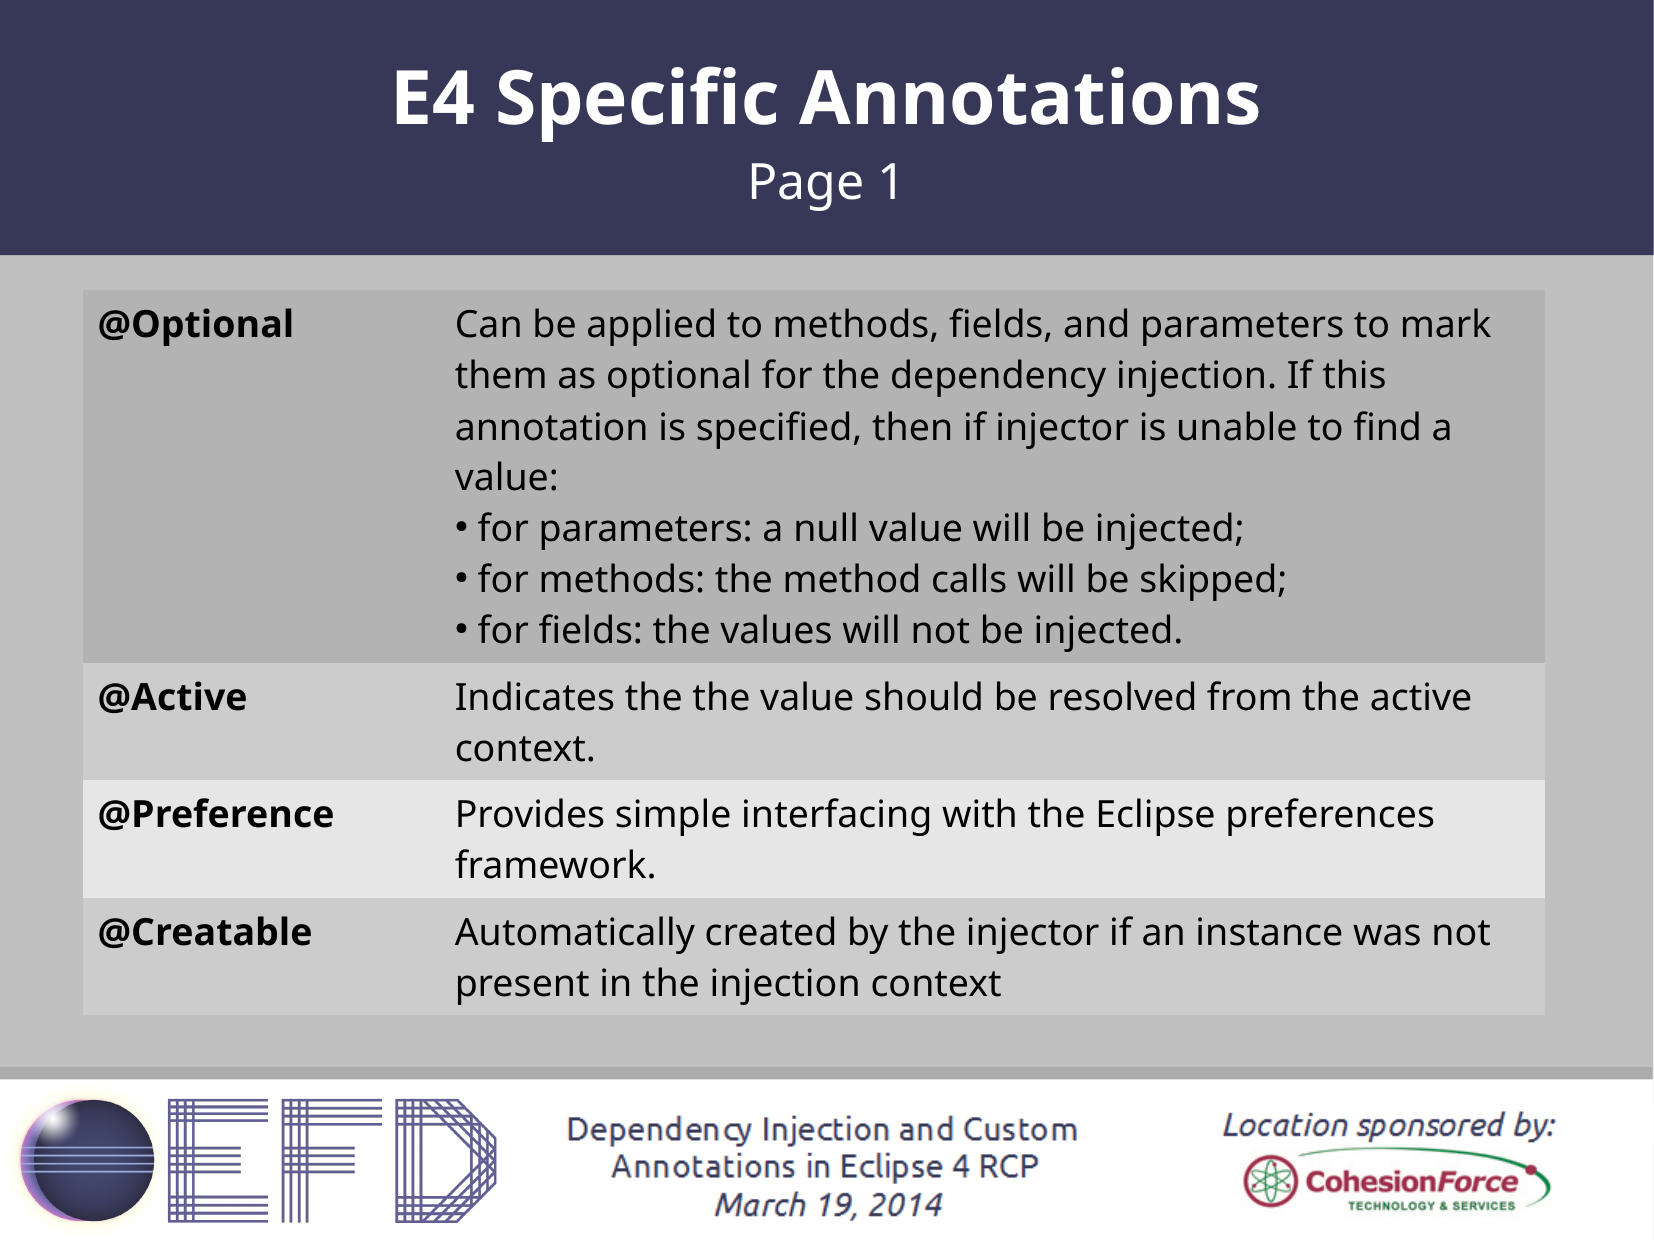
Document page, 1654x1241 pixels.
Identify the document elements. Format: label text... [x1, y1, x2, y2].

table_header Can be applied to methods, fields, and parameters to mark them as optional for the dependency injection. If this annotation is specified, then if injector is unable to find a value: for parameters: a null value will be injected; for methods: the method calls will be skipped; for fields: the values will not be injected. [440, 290, 1545, 663]
table_header @Optional [83, 290, 440, 663]
table_cell @Preference [83, 780, 440, 898]
picture [0, 1079, 497, 1241]
table_cell Automatically created by the injector if an instance was not present in the injection context [440, 898, 1545, 1015]
table_cell Provides simple interfacing with the Eclipse preferences framework. [440, 780, 1545, 898]
table_cell @Active [83, 663, 440, 780]
picture [1110, 1104, 1654, 1241]
picture [549, 1082, 1105, 1241]
table_cell @Creatable [83, 898, 440, 1015]
title E4 Specific Annotations Page 1 [82, 25, 1571, 233]
table_cell Indicates the the value should be resolved from the active context. [440, 663, 1545, 780]
